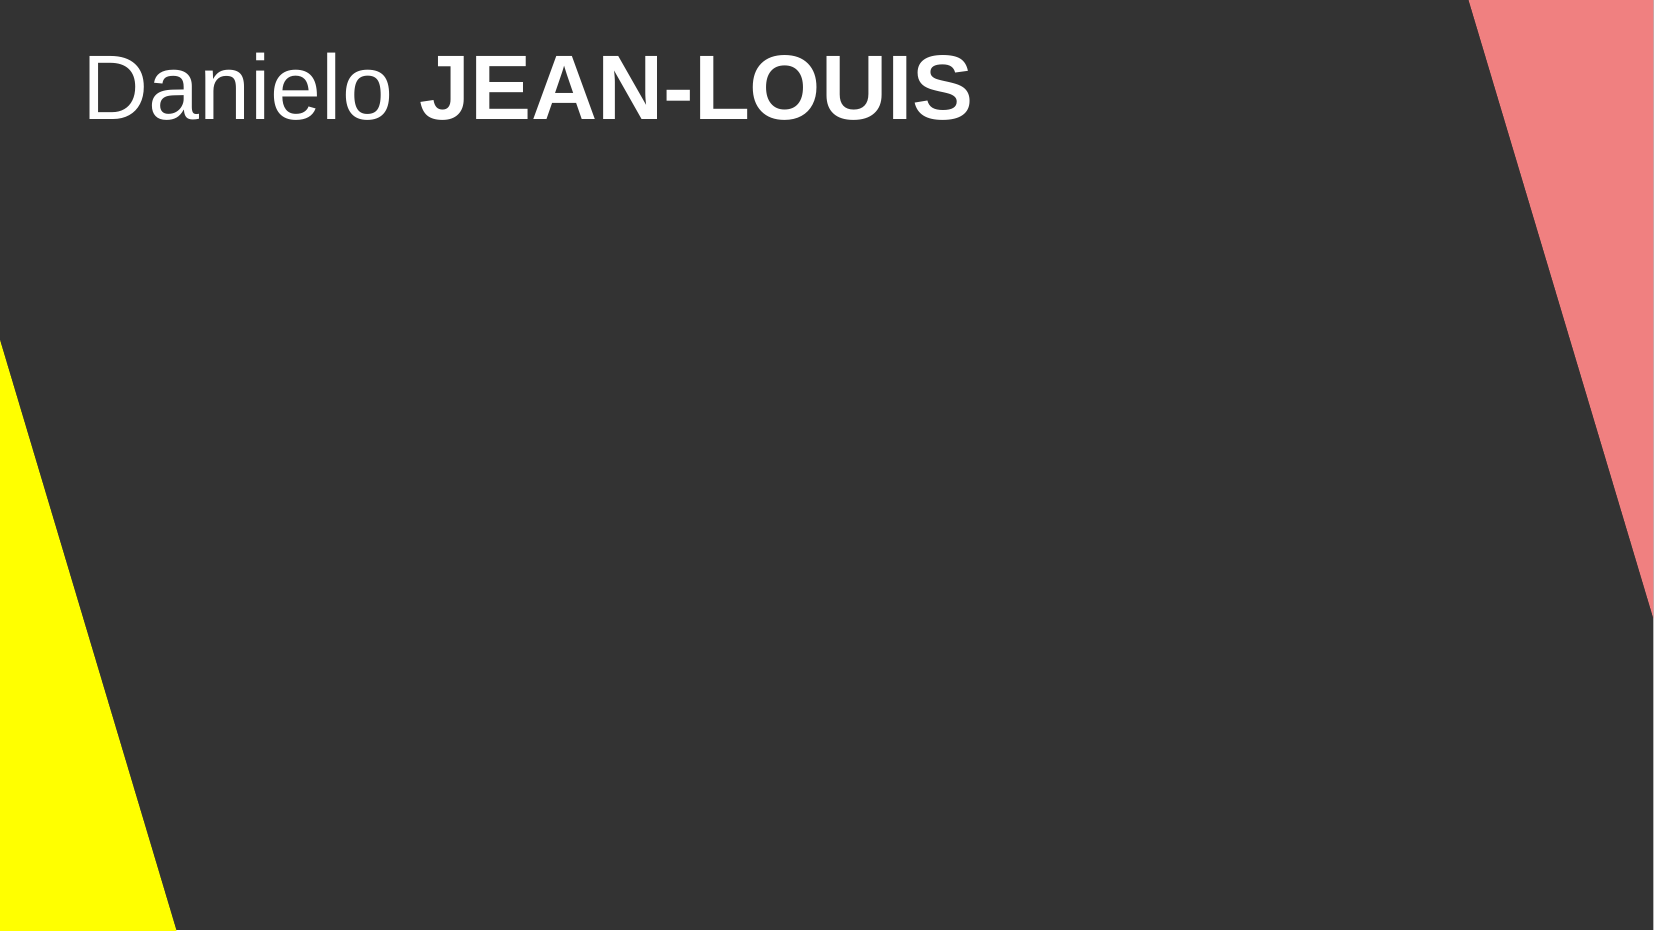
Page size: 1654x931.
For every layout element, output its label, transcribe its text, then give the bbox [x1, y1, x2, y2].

text_box [0, 340, 177, 931]
text_box [1468, 0, 1654, 621]
subtitle Danielo JEAN-LOUIS [82, 36, 1571, 758]
